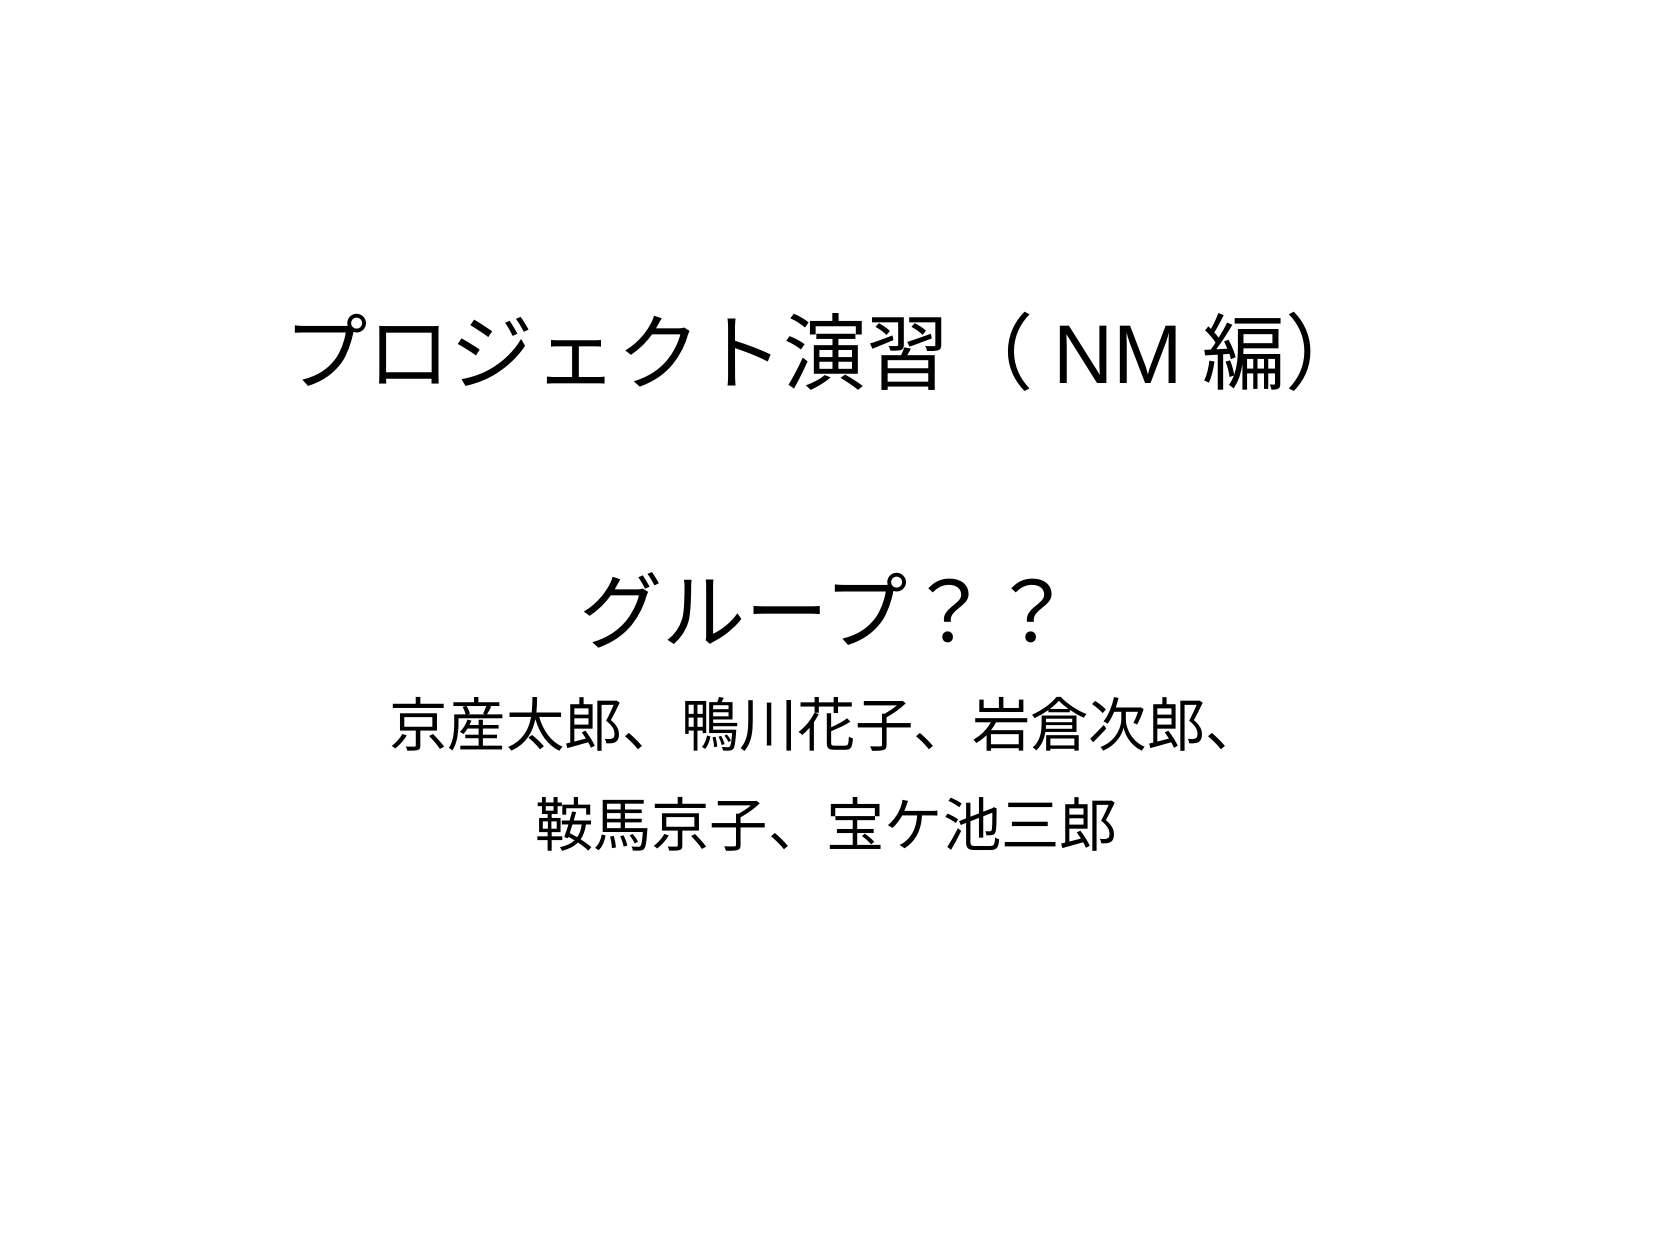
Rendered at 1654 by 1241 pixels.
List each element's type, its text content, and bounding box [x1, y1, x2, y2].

subtitle プロジェクト演習（NM編） グループ？？ 京産太郎、鴨川花子、岩倉次郎、 鞍馬京子、宝ケ池三郎 [82, 56, 1571, 1102]
